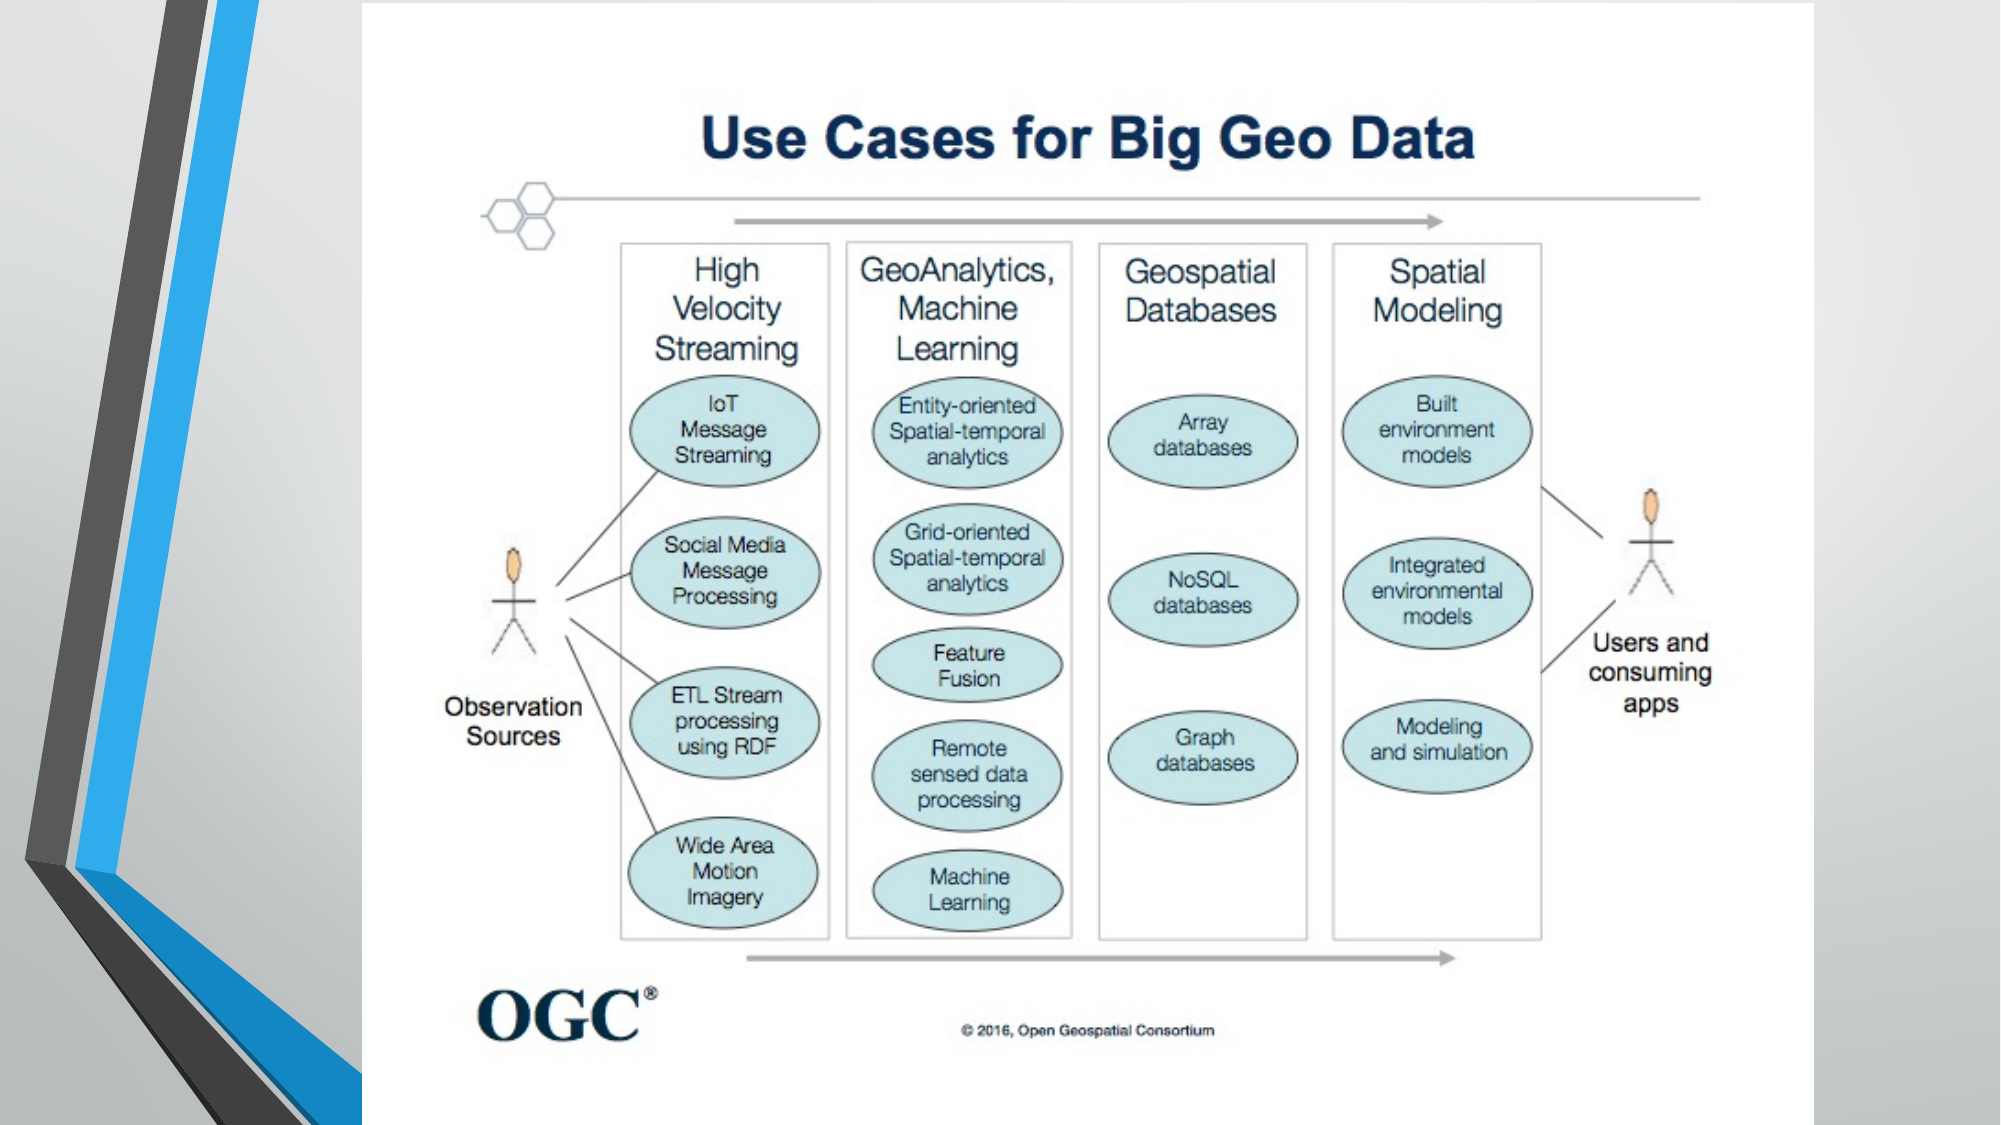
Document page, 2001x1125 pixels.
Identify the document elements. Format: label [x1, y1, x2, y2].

picture [362, 3, 1814, 1125]
